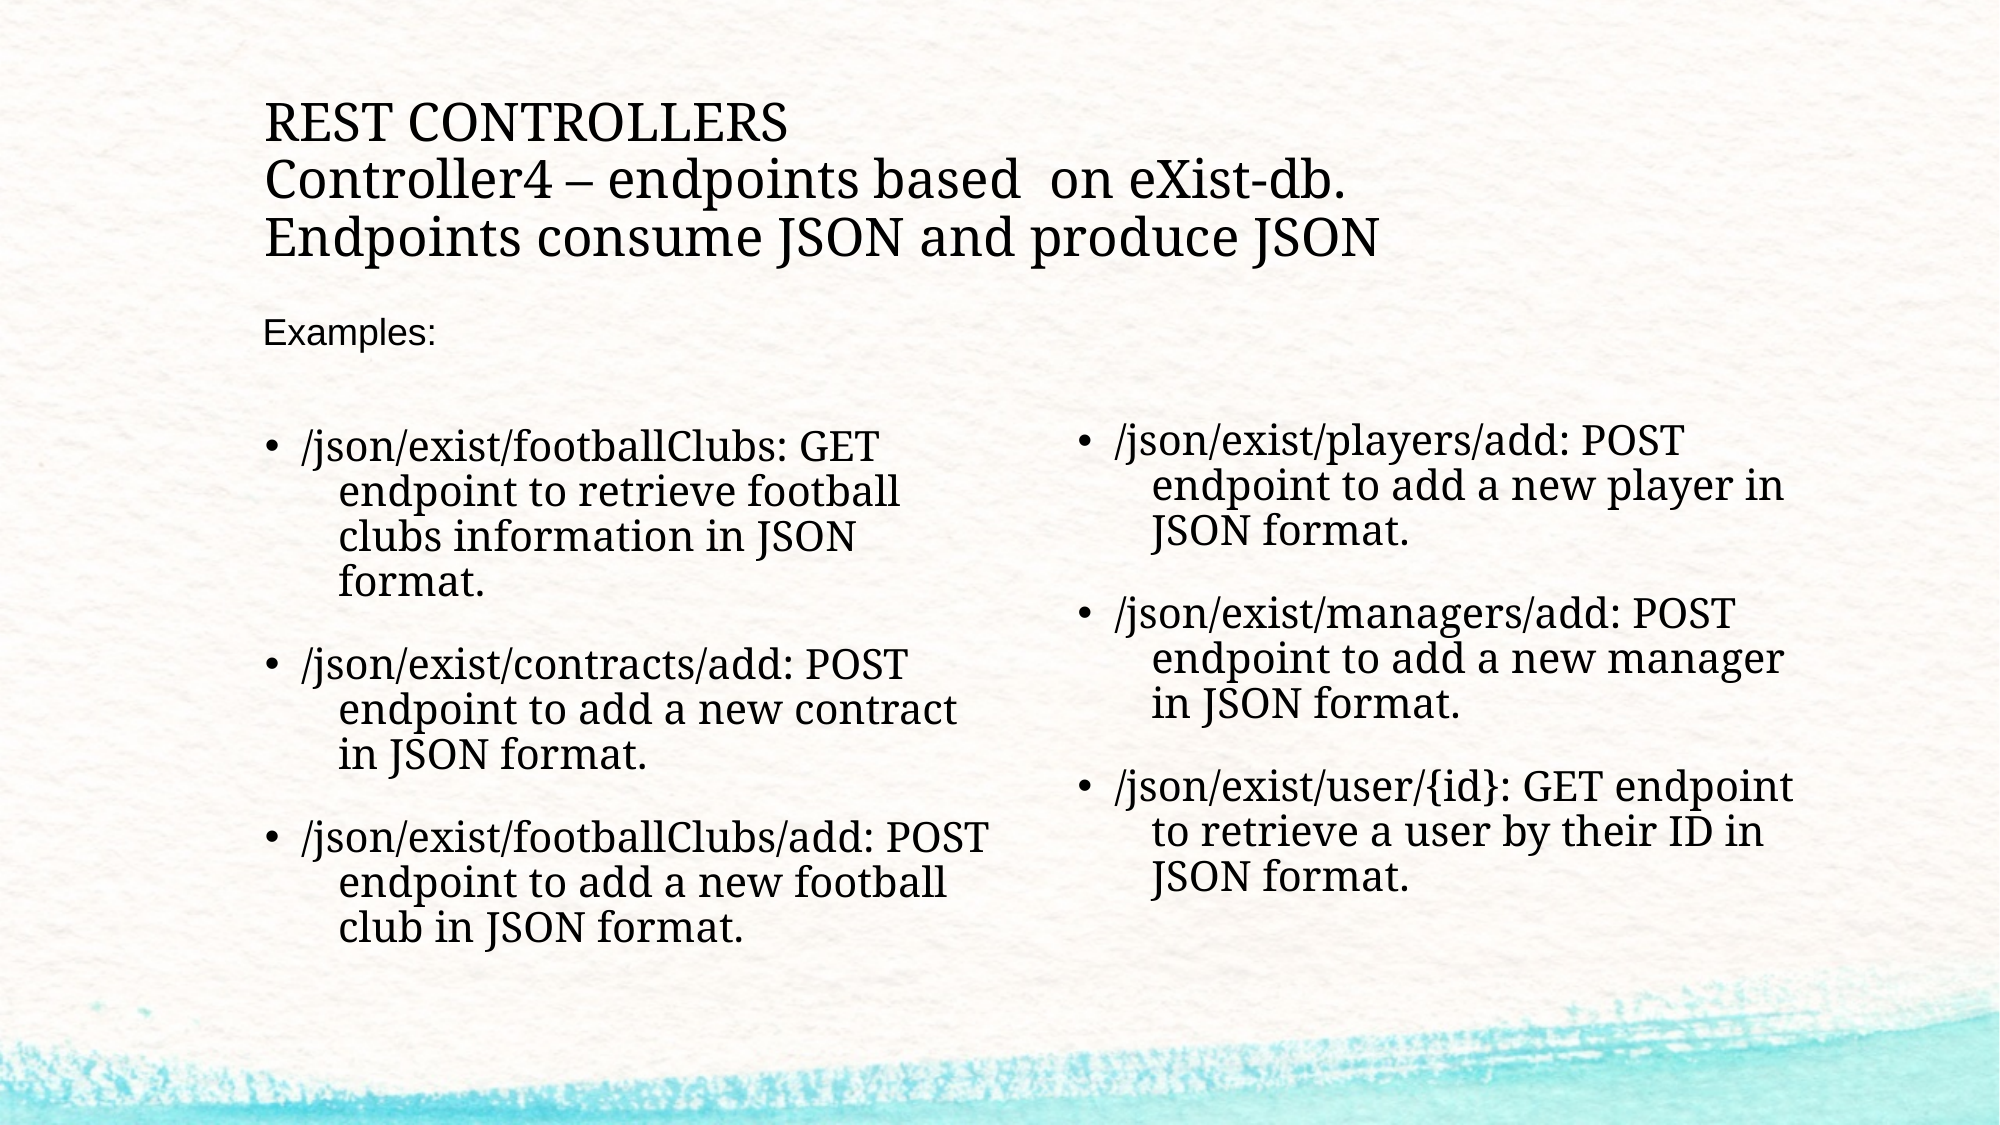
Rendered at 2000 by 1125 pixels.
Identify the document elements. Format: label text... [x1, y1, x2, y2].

title REST CONTROLLERS Controller4 – endpoints based on eXist-db. Endpoints consume JSON and produce JSON [249, 87, 1825, 276]
list /json/exist/players/add: POST endpoint to add a new player in JSON format. /json/exist/managers/add: POST endpoint to add a new manager in JSON format. /json/exist/user/{id}: GET endpoint to retrieve a user by their ID in JSON format. [1062, 412, 1825, 1100]
text_box Examples: [247, 304, 724, 391]
list /json/exist/footballClubs: GET endpoint to retrieve football clubs information in JSON format. /json/exist/contracts/add: POST endpoint to add a new contract in JSON format. /json/exist/footballClubs/add: POST endpoint to add a new football club in JSON format. [249, 418, 1012, 1106]
picture [0, 0, 2000, 1125]
